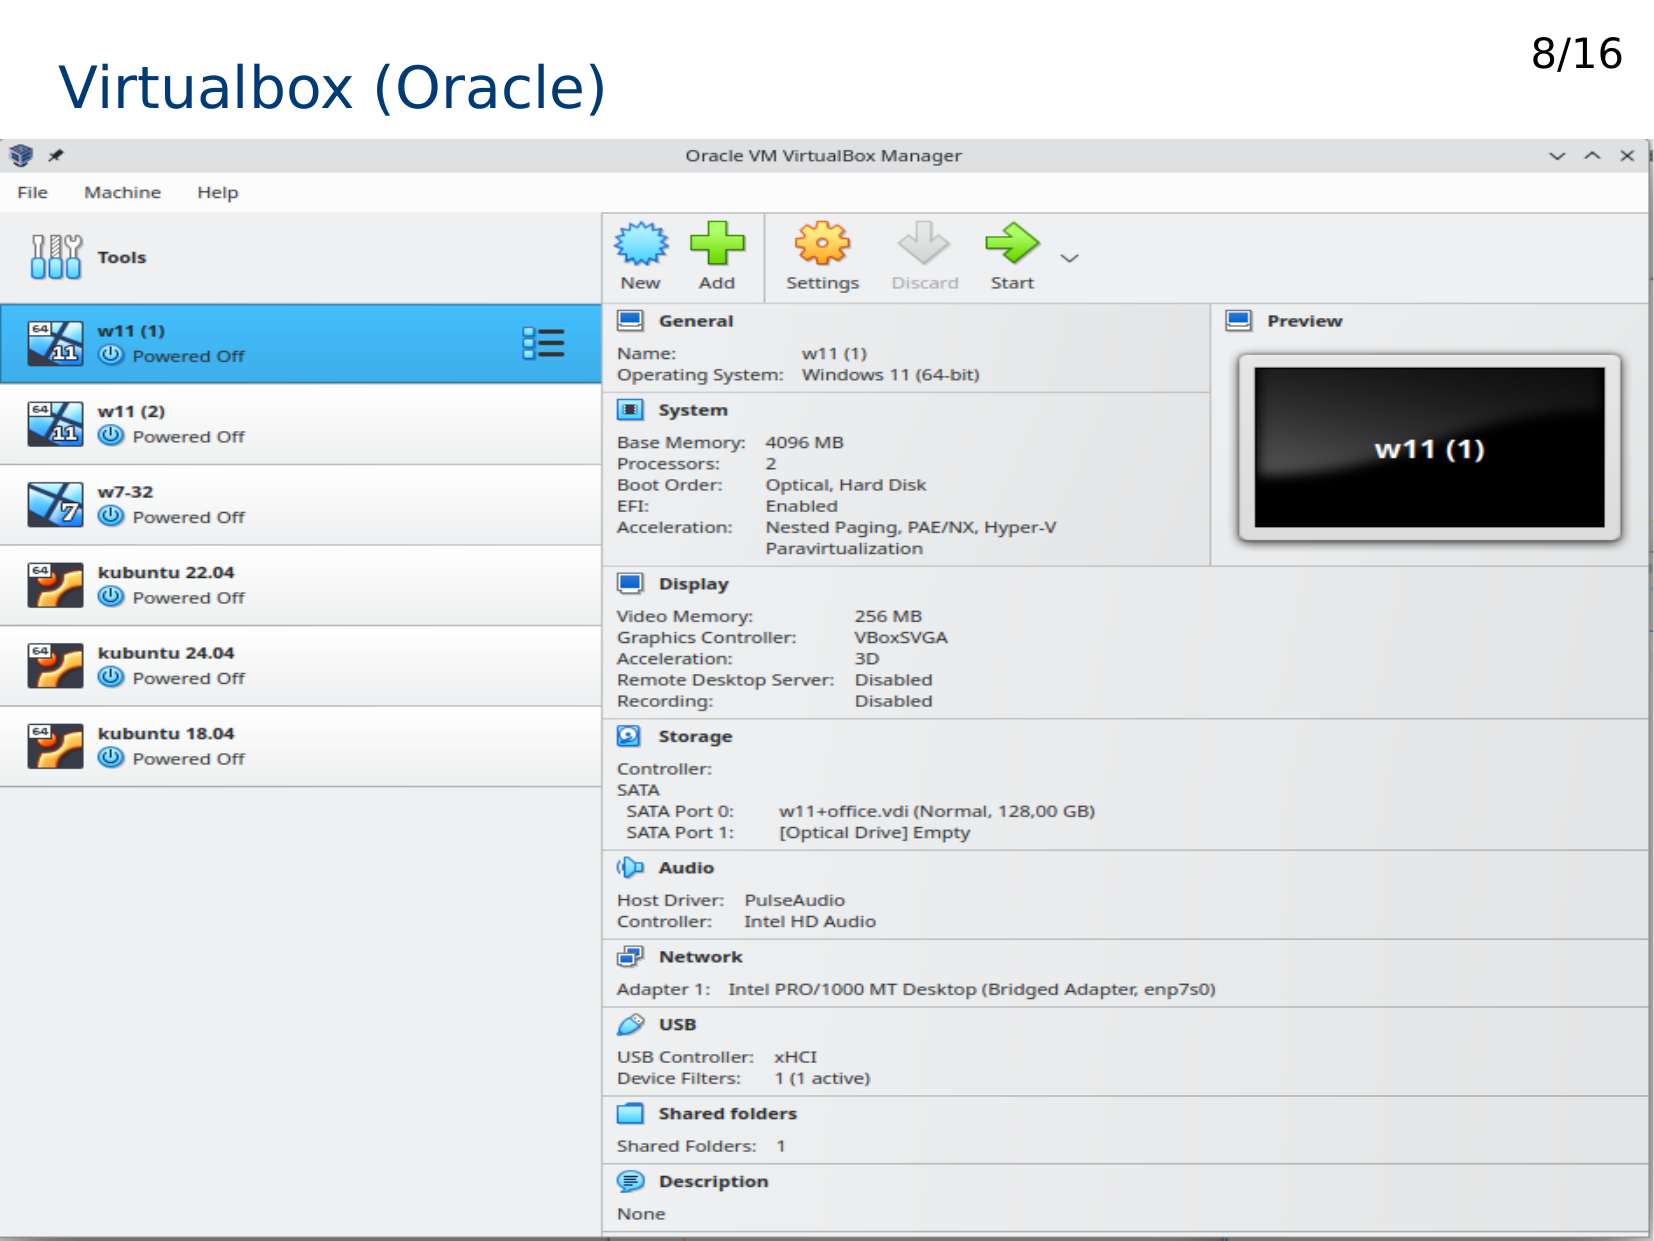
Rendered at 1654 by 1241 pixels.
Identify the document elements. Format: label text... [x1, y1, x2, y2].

title Virtualbox (Oracle) [59, 29, 1506, 139]
picture [0, 139, 1654, 1241]
